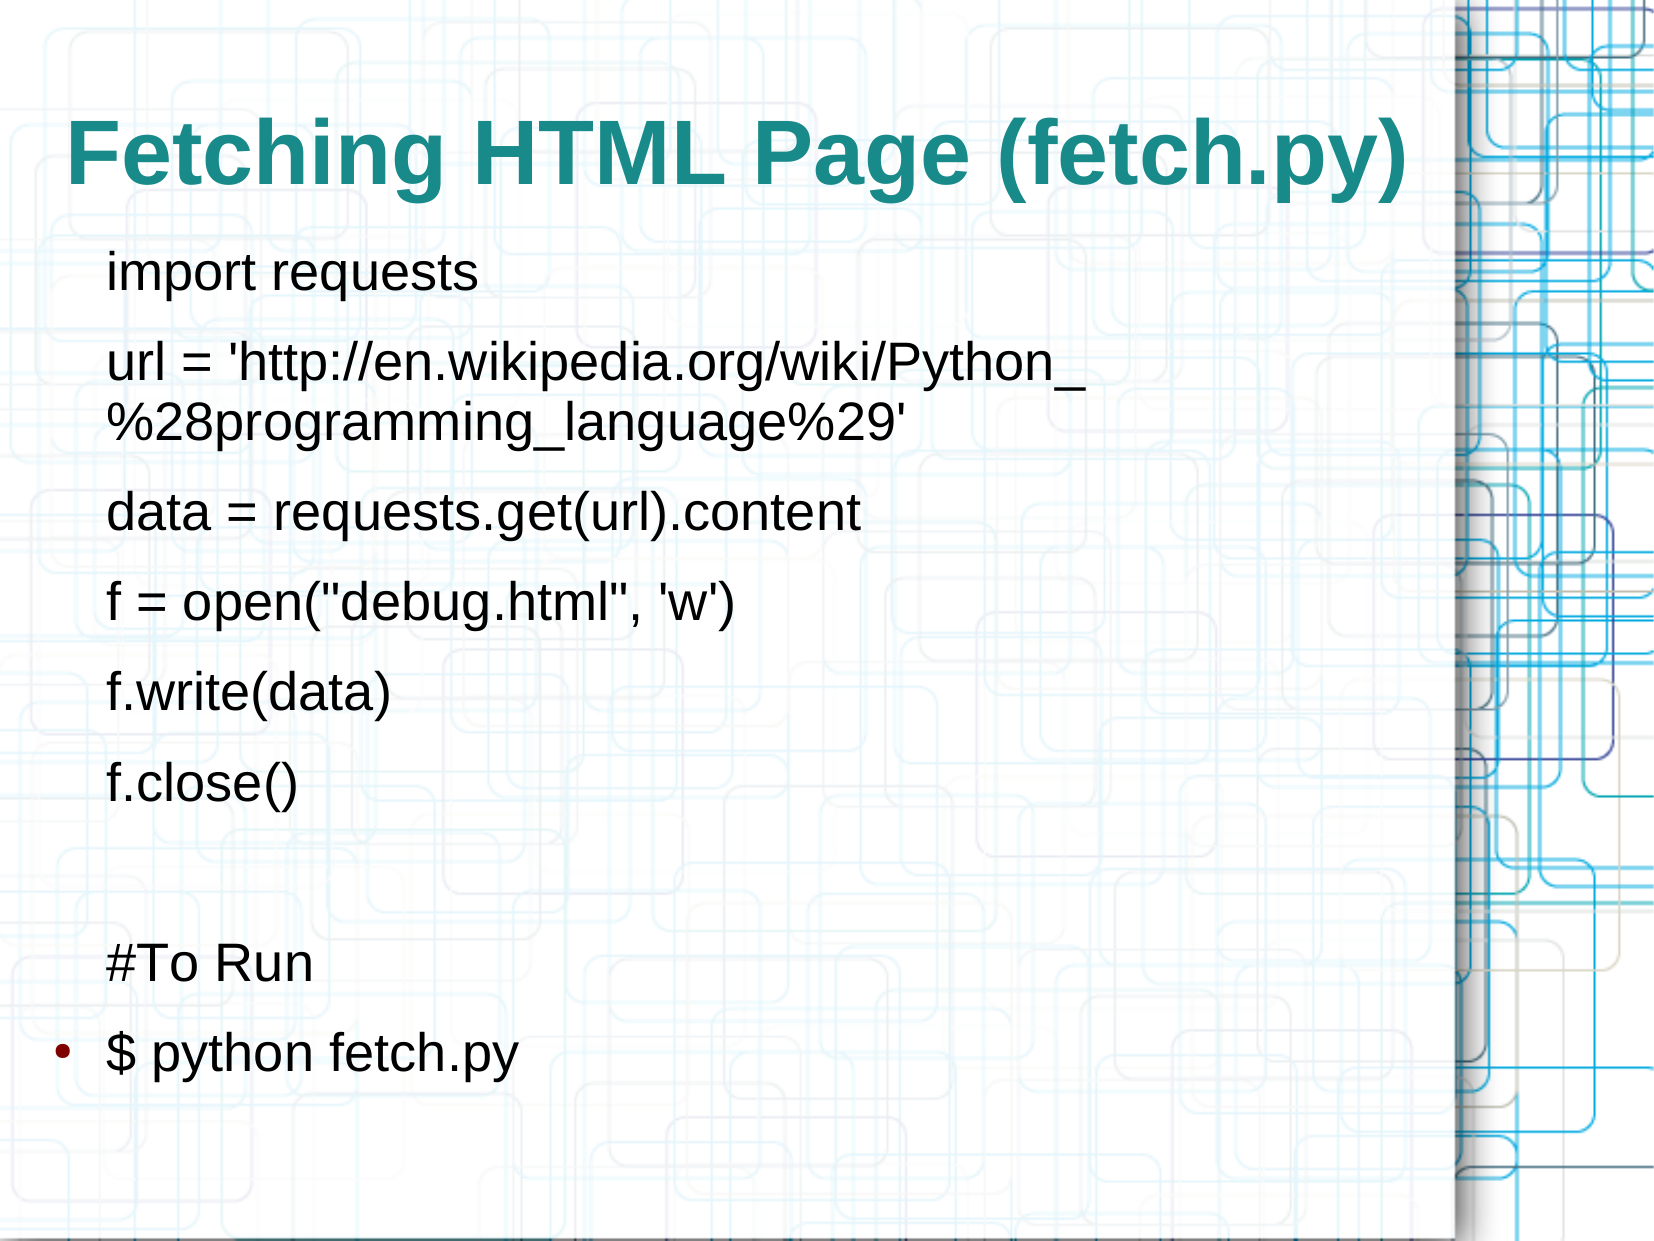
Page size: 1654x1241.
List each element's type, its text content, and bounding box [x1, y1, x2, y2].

picture [0, 0, 1654, 1241]
list import requests url = 'http://en.wikipedia.org/wiki/Python_%28programming_language%29' data = requests.get(url).content f = open("debug.html", 'w') f.write(data) f.close() #To Run $ python fetch.py [35, 241, 1465, 1241]
title Fetching HTML Page (fetch.py) [59, 49, 1418, 241]
